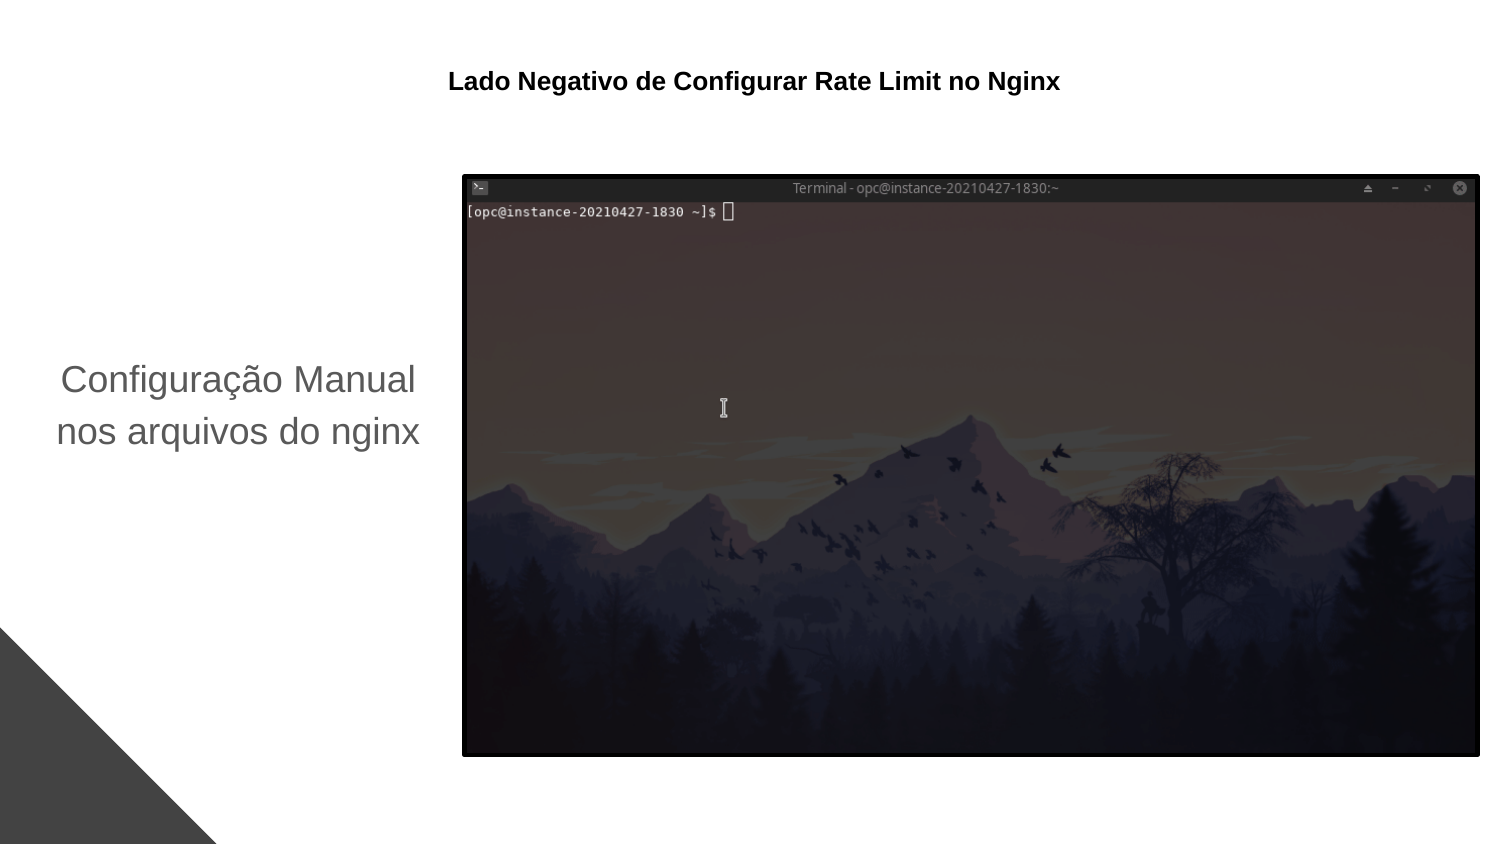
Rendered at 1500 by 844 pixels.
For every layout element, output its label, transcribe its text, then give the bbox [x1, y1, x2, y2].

picture [466, 178, 1475, 753]
title Lado Negativo de Configurar Rate Limit no Nginx [33, 48, 1475, 143]
text_box [0, 627, 217, 844]
text_box Configuração Manual nos arquivos do nginx [33, 333, 444, 527]
